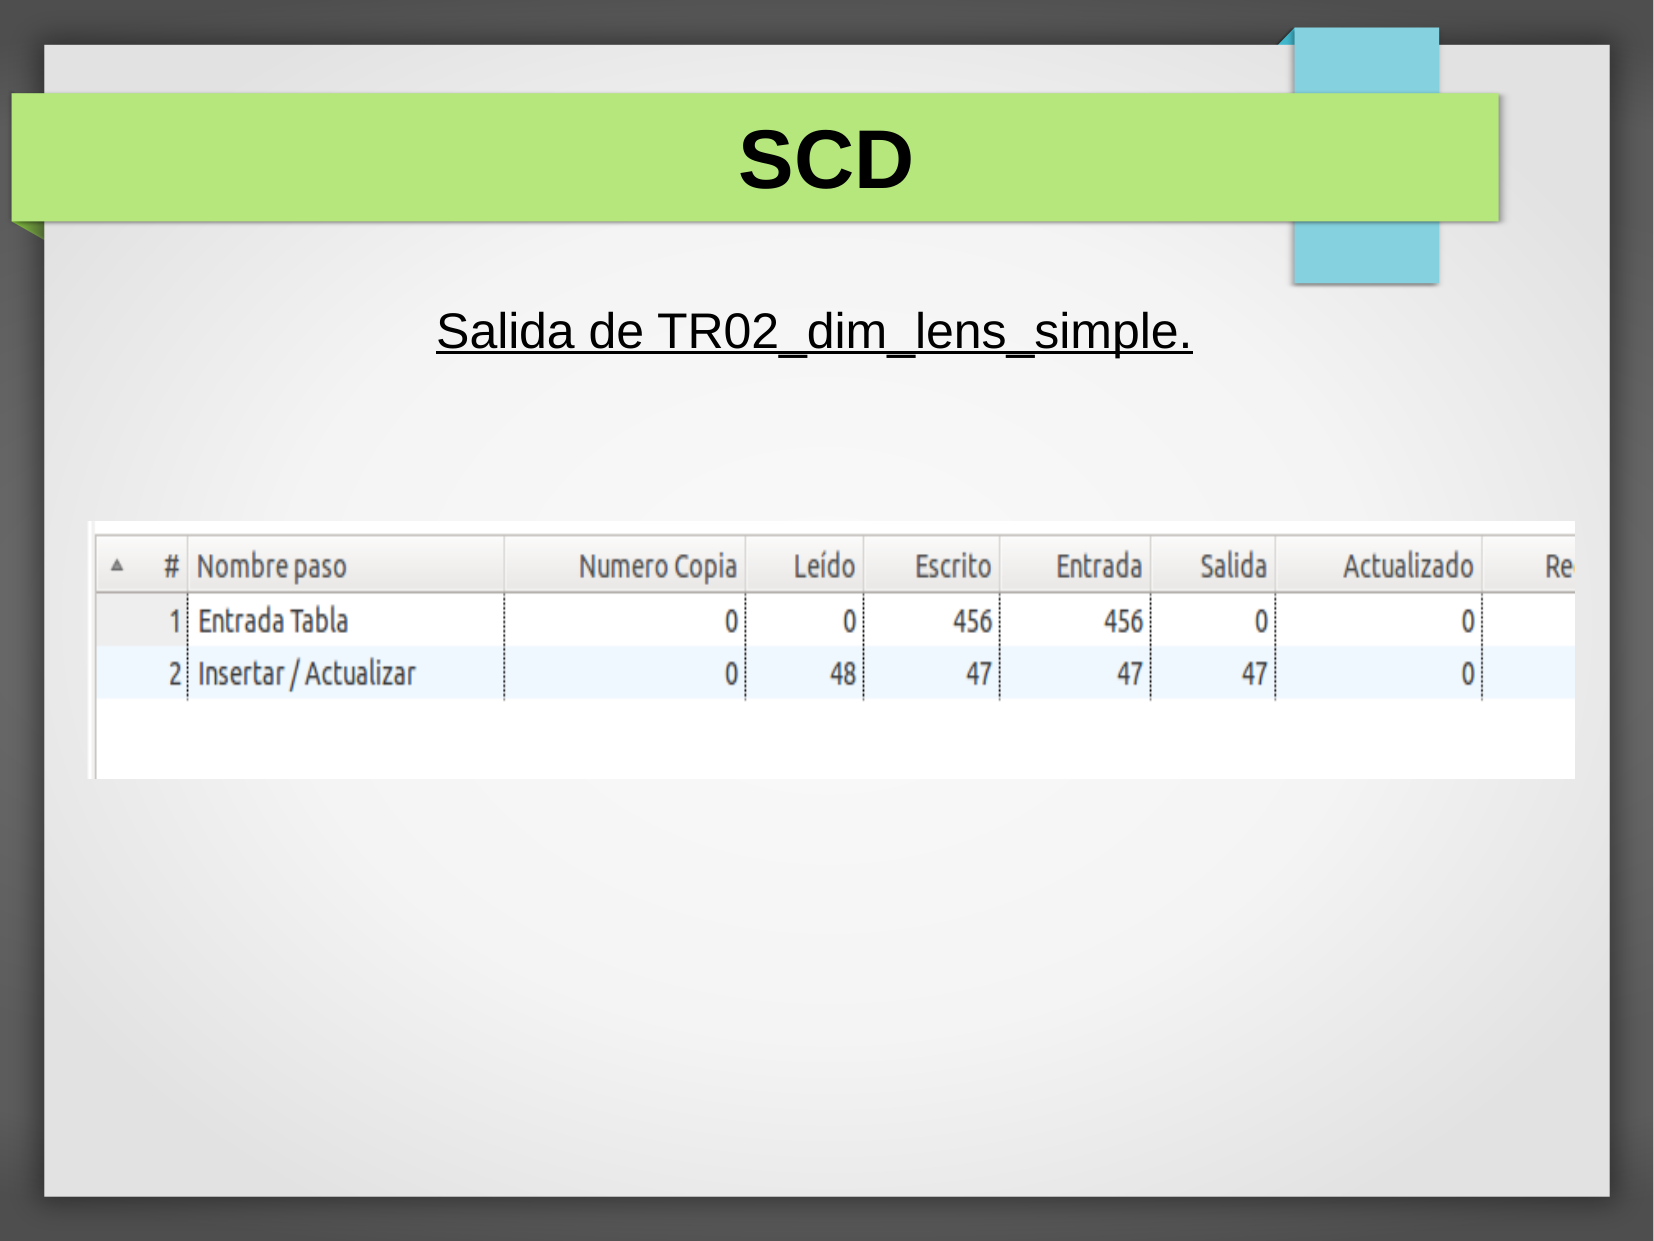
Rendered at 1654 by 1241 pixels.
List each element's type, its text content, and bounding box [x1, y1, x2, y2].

text_box Salida de TR02_dim_lens_simple. [421, 295, 1208, 368]
title SCD [70, 106, 1583, 213]
picture [0, 0, 1654, 1241]
